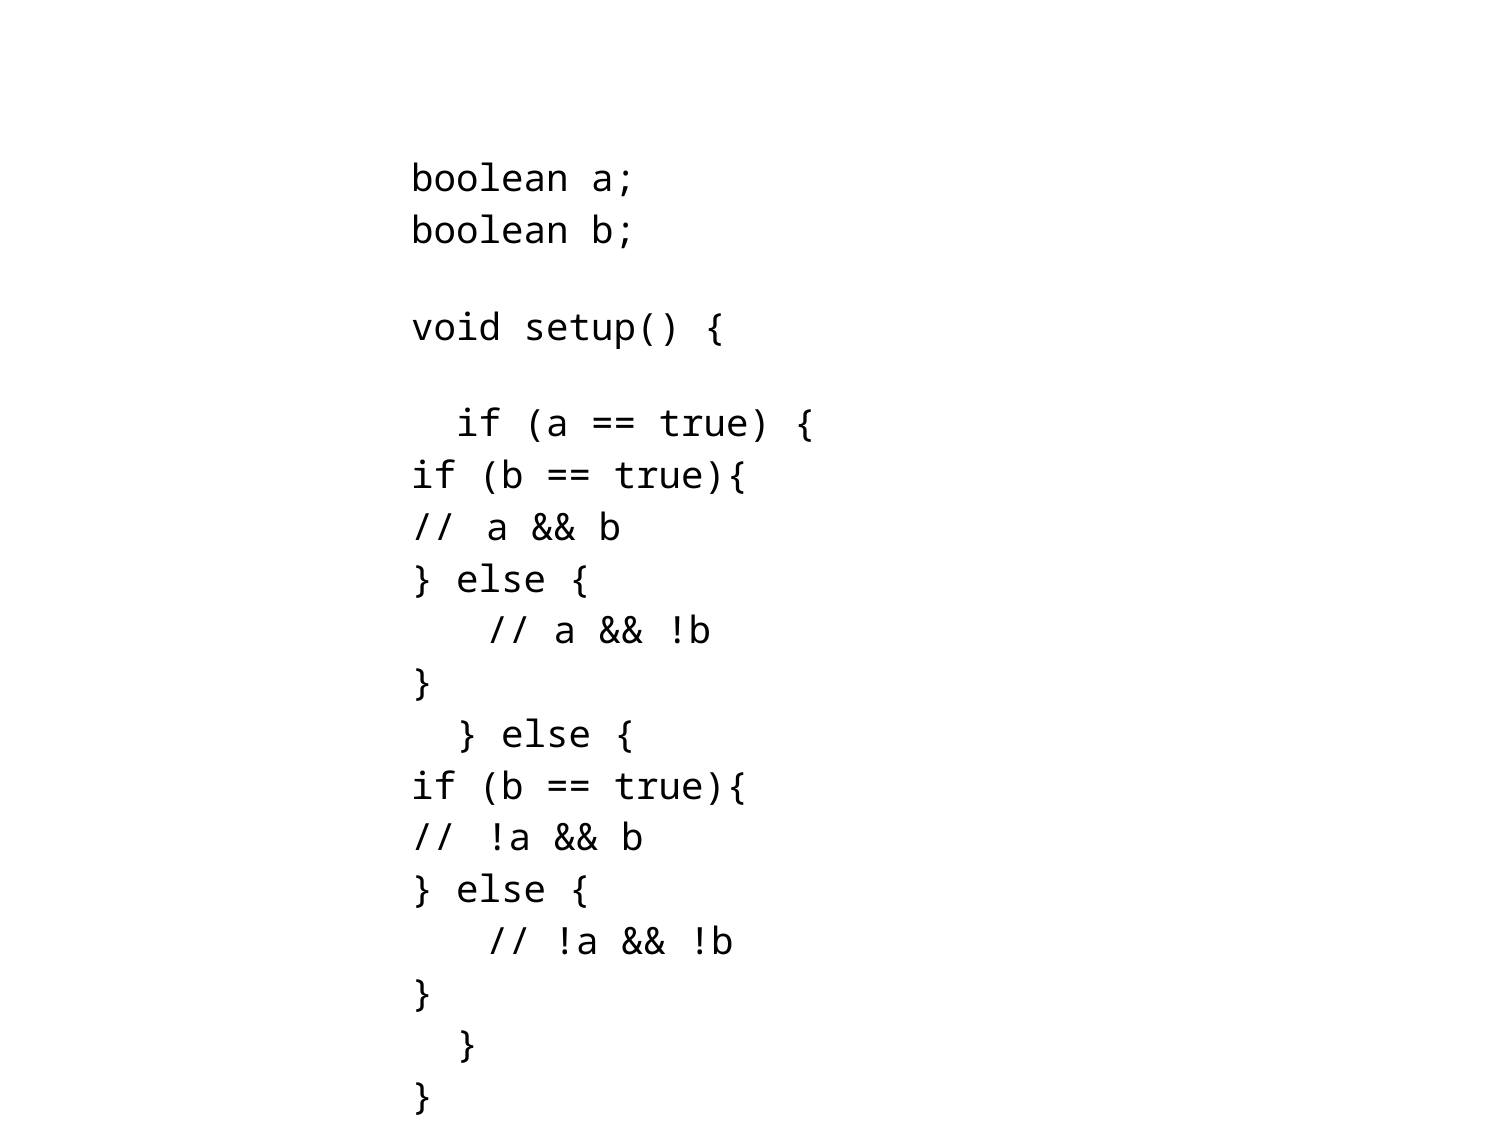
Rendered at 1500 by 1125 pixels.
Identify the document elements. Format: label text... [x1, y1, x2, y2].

text_box boolean a; boolean b; void setup() { if (a == true) { if (b == true){ // a && b } else { // a && !b } } else { if (b == true){ // !a && b } else { // !a && !b } } } [396, 132, 909, 993]
